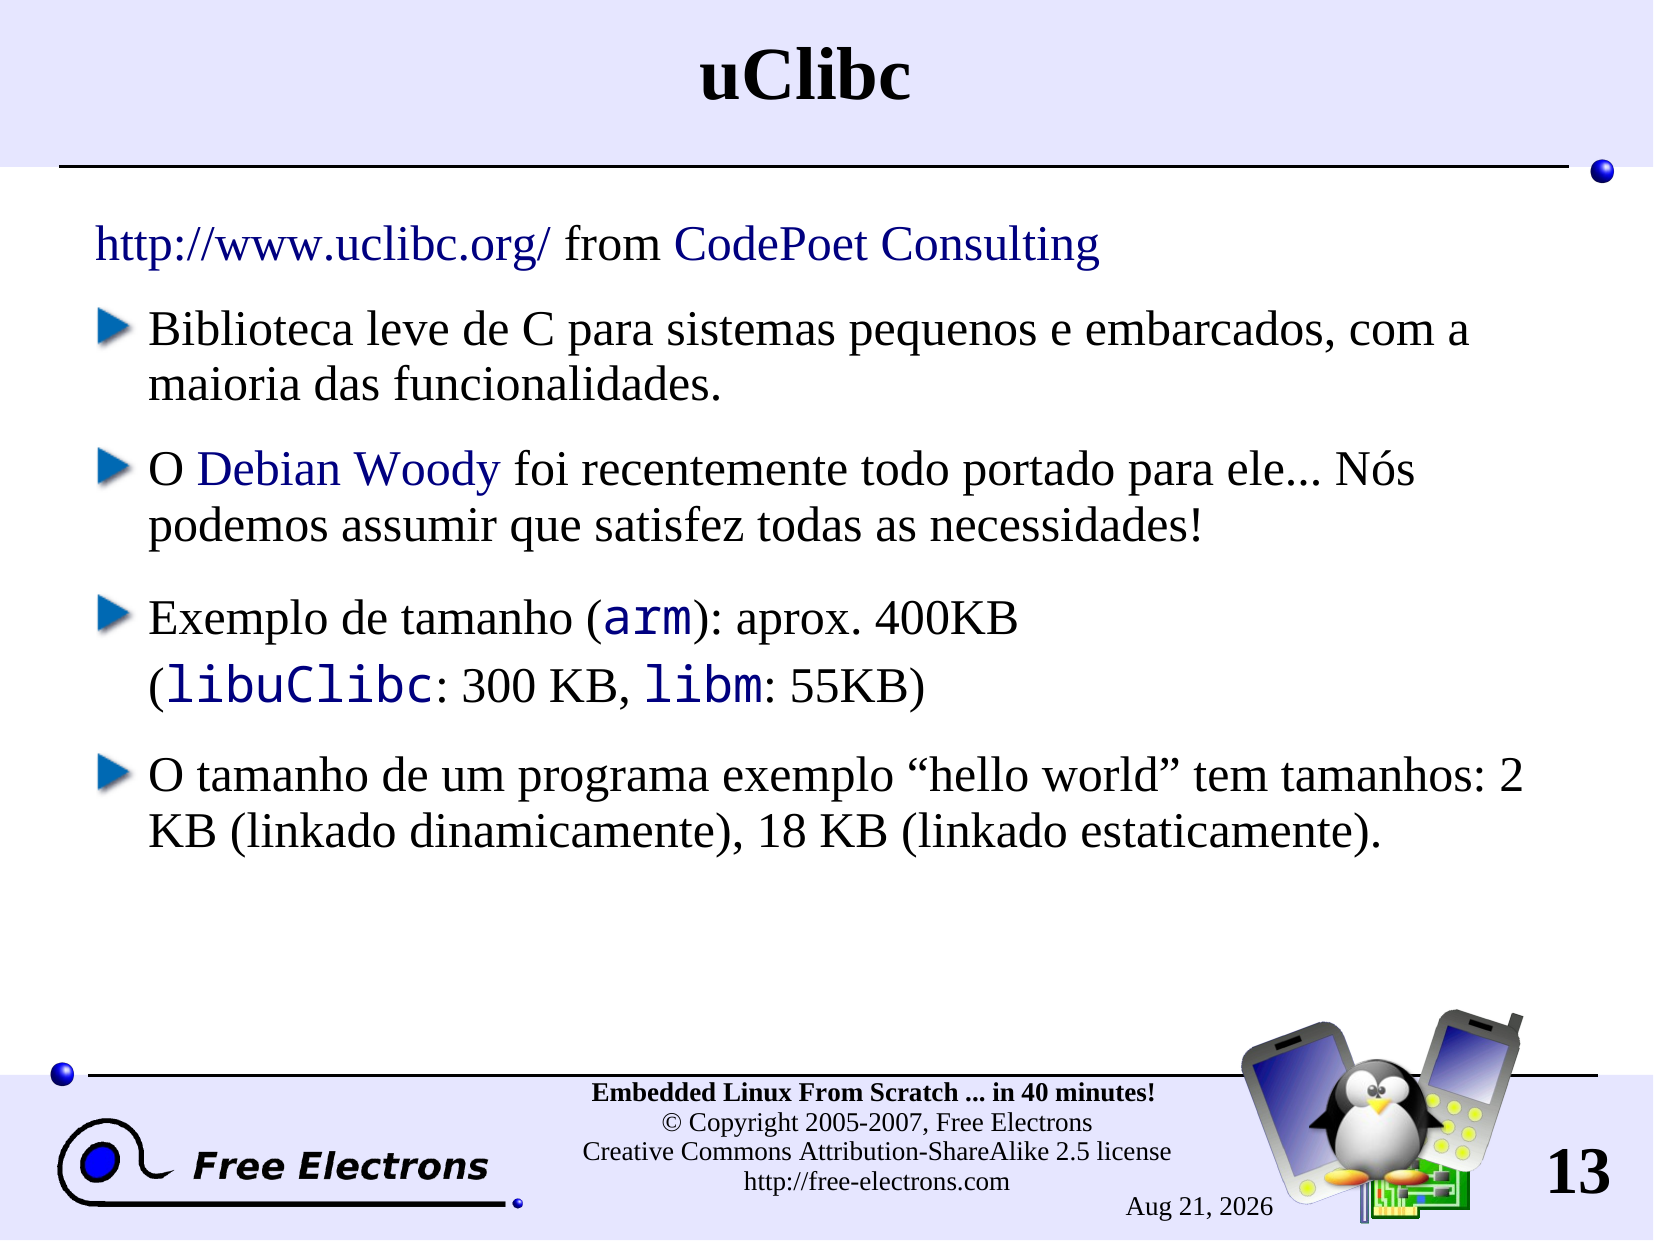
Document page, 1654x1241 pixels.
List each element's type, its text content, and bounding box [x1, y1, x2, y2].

picture [50, 1107, 527, 1216]
list http://www.uclibc.org/ from CodePoet Consulting Biblioteca leve de C para sistemas pequenos e embarcados, com a maioria das funcionalidades. O Debian Woody foi recentemente todo portado para ele... Nós podemos assumir que satisfez todas as necessidades! Exemplo de tamanho (arm): aprox. 400KB (libuClibc: 300 KB, libm: 55KB) O tamanho de um programa exemplo “hello world” tem tamanhos: 2 KB (linkado dinamicamente), 18 KB (linkado estaticamente). [77, 216, 1549, 1066]
picture [1231, 1066, 1521, 1241]
title uClibc [60, 25, 1551, 124]
